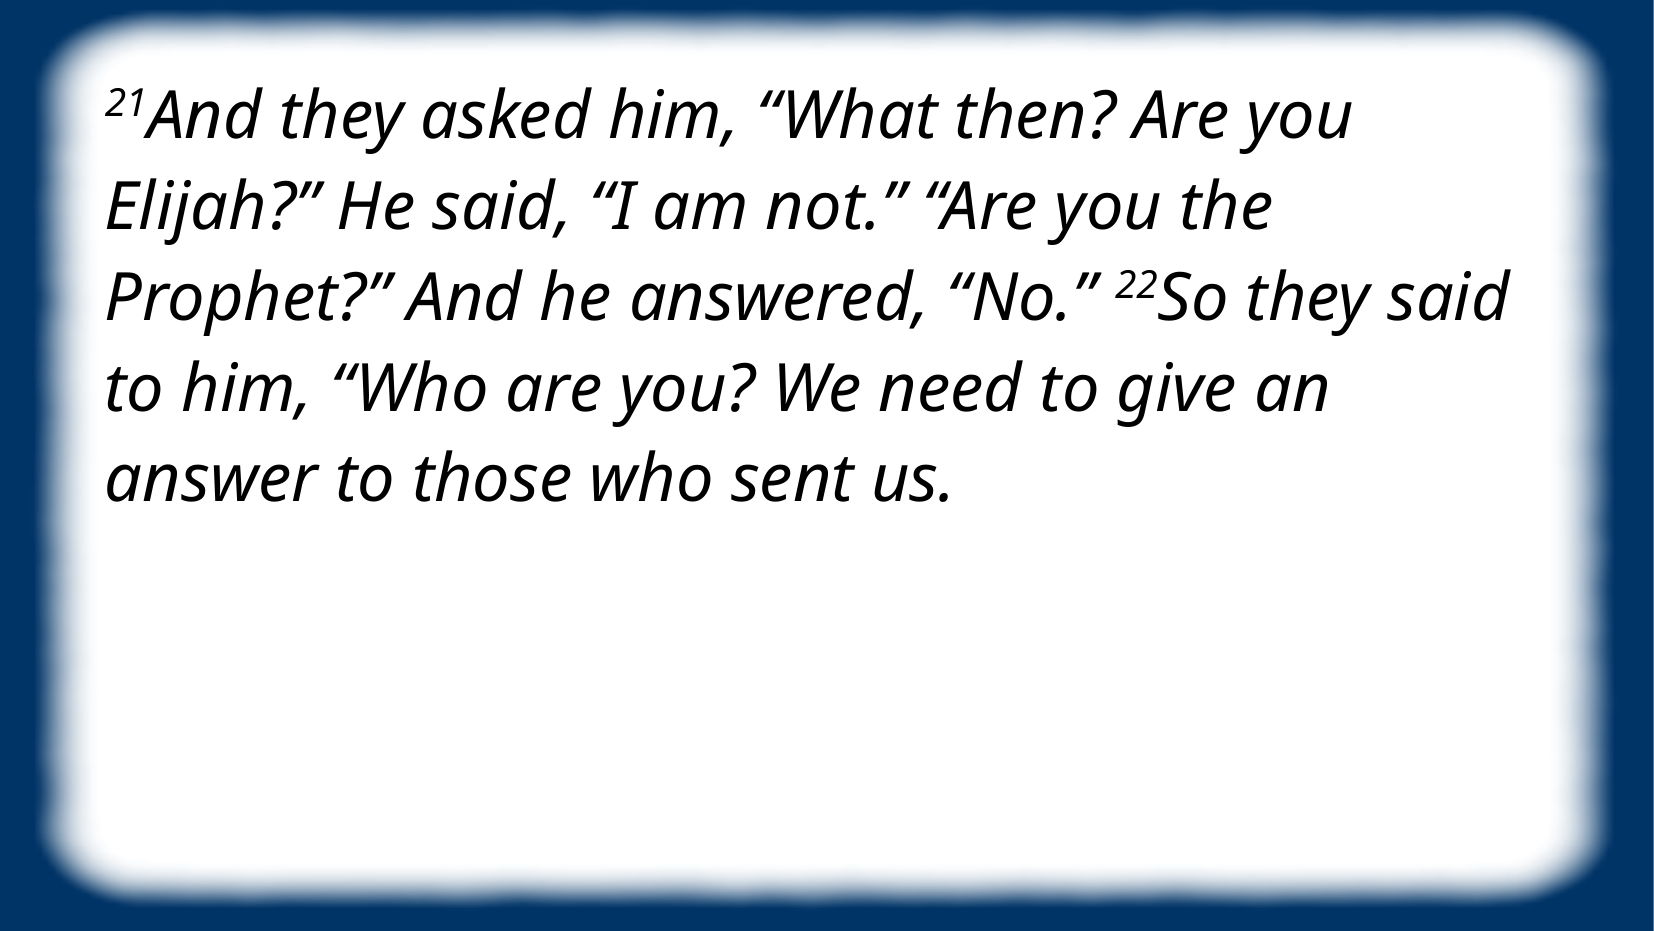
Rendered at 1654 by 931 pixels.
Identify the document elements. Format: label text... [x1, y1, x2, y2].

picture [0, 0, 1654, 931]
text_box 21And they asked him, “What then? Are you Elijah?” He said, “I am not.” “Are you the Prophet?” And he answered, “No.” 22So they said to him, “Who are you? We need to give an answer to those who sent us. [90, 60, 1561, 526]
